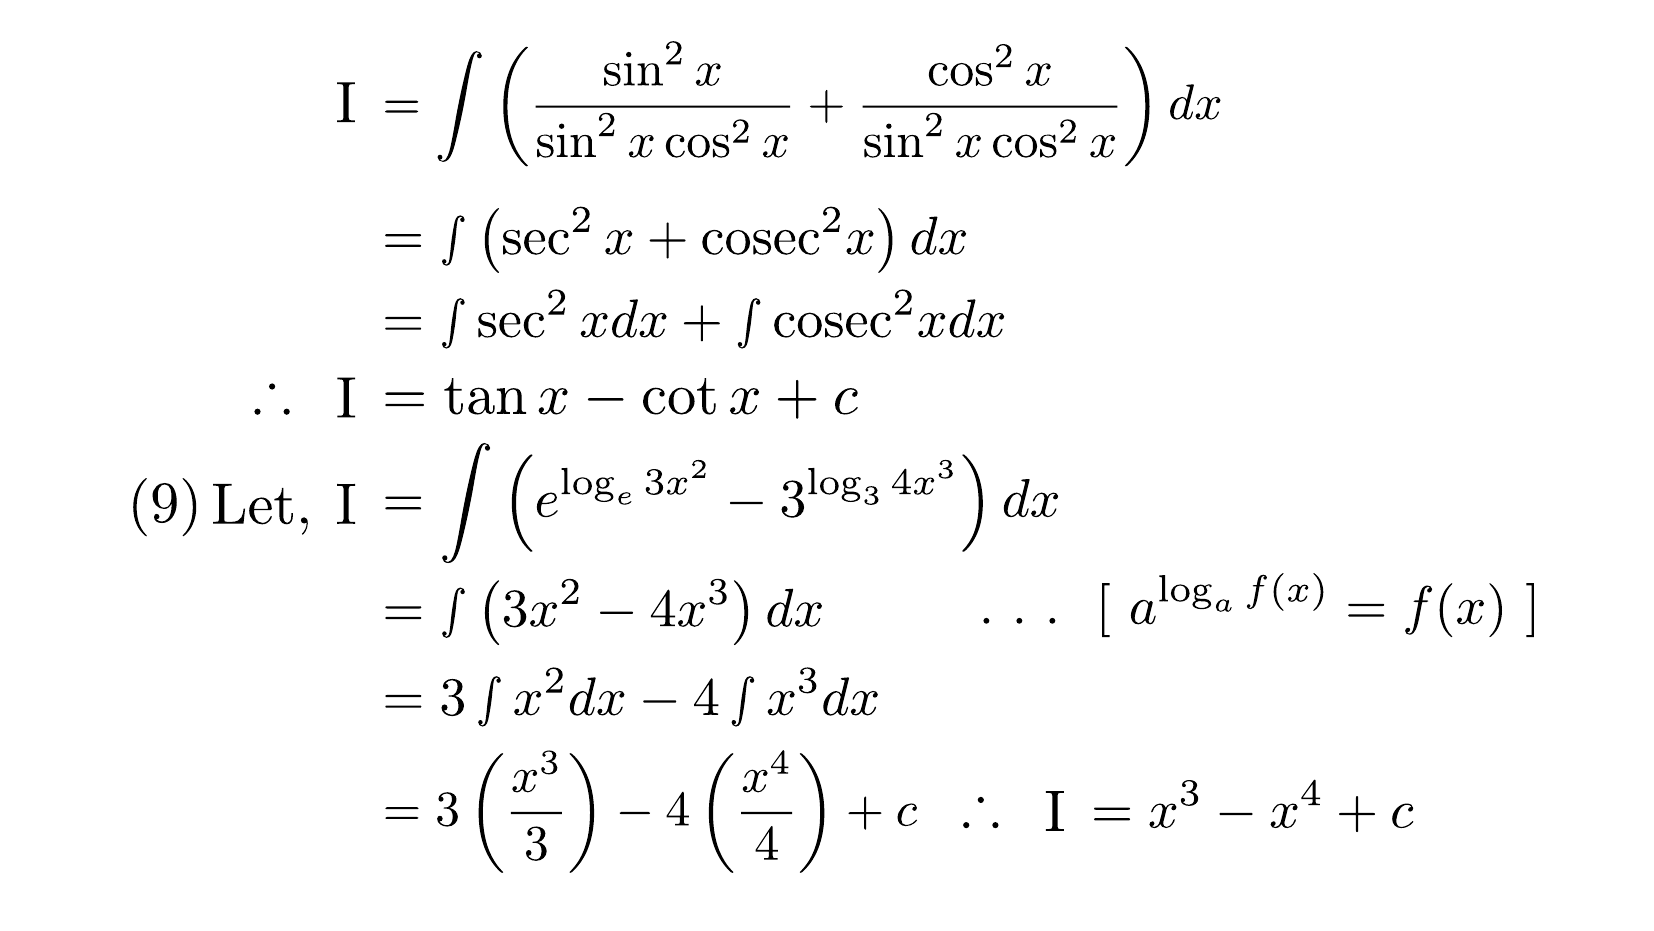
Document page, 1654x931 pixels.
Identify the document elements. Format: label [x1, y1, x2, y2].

text_box [337, 82, 355, 123]
text_box [213, 483, 308, 535]
text_box [1093, 779, 1414, 833]
text_box [384, 578, 822, 646]
text_box [384, 41, 1221, 167]
text_box [1045, 791, 1064, 831]
text_box [384, 667, 878, 727]
text_box [384, 378, 858, 419]
text_box [337, 377, 356, 418]
text_box [384, 206, 967, 273]
text_box [384, 289, 1005, 349]
text_box [384, 750, 918, 873]
text_box [130, 478, 197, 537]
text_box [384, 442, 1059, 564]
text_box [981, 573, 1534, 638]
text_box [254, 383, 290, 415]
text_box [337, 483, 356, 524]
title [35, 31, 1607, 880]
text_box [963, 796, 999, 829]
